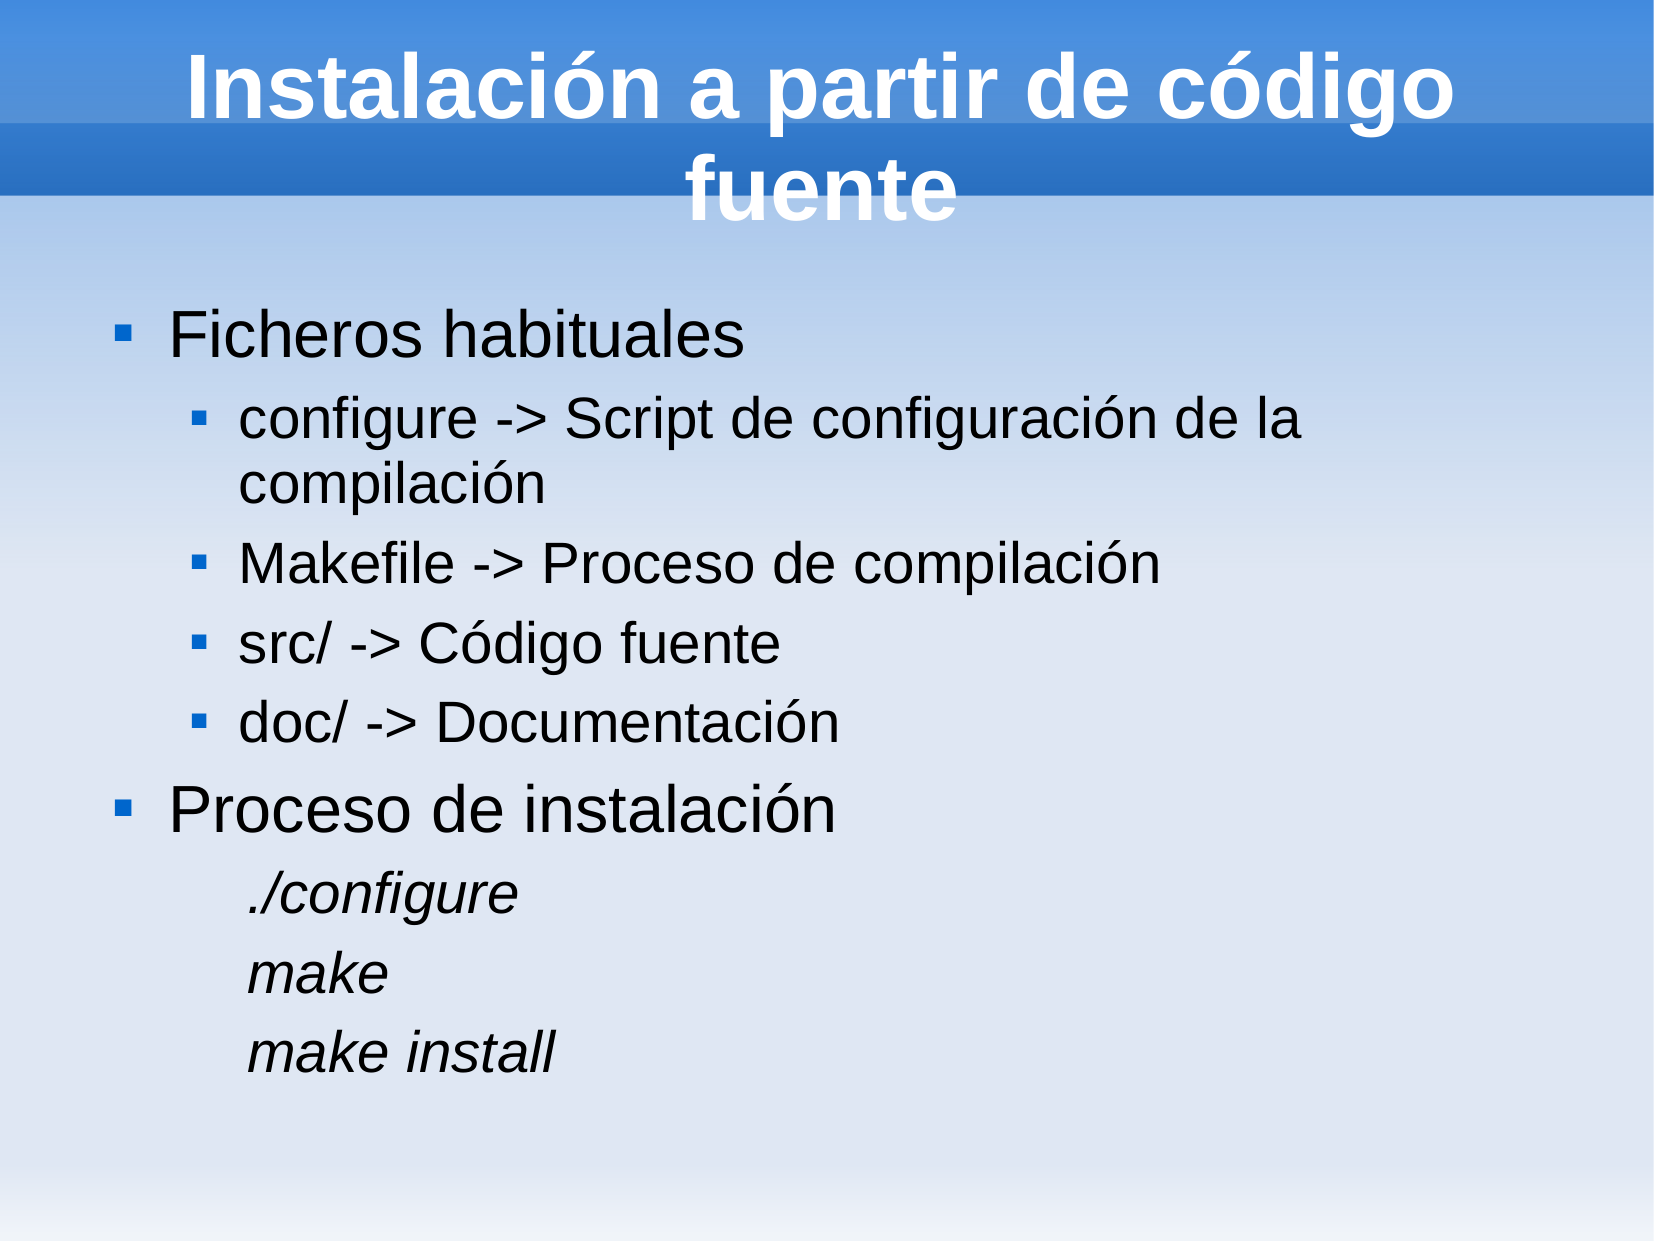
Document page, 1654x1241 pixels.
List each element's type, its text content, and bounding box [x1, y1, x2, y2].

picture [0, 0, 1654, 1241]
title Instalación a partir de código fuente [73, 27, 1571, 248]
list Ficheros habituales configure -> Script de configuración de la compilación Makefile -> Proceso de compilación src/ -> Código fuente doc/ -> Documentación Proceso de instalación ./configure make make install [82, 289, 1562, 1172]
